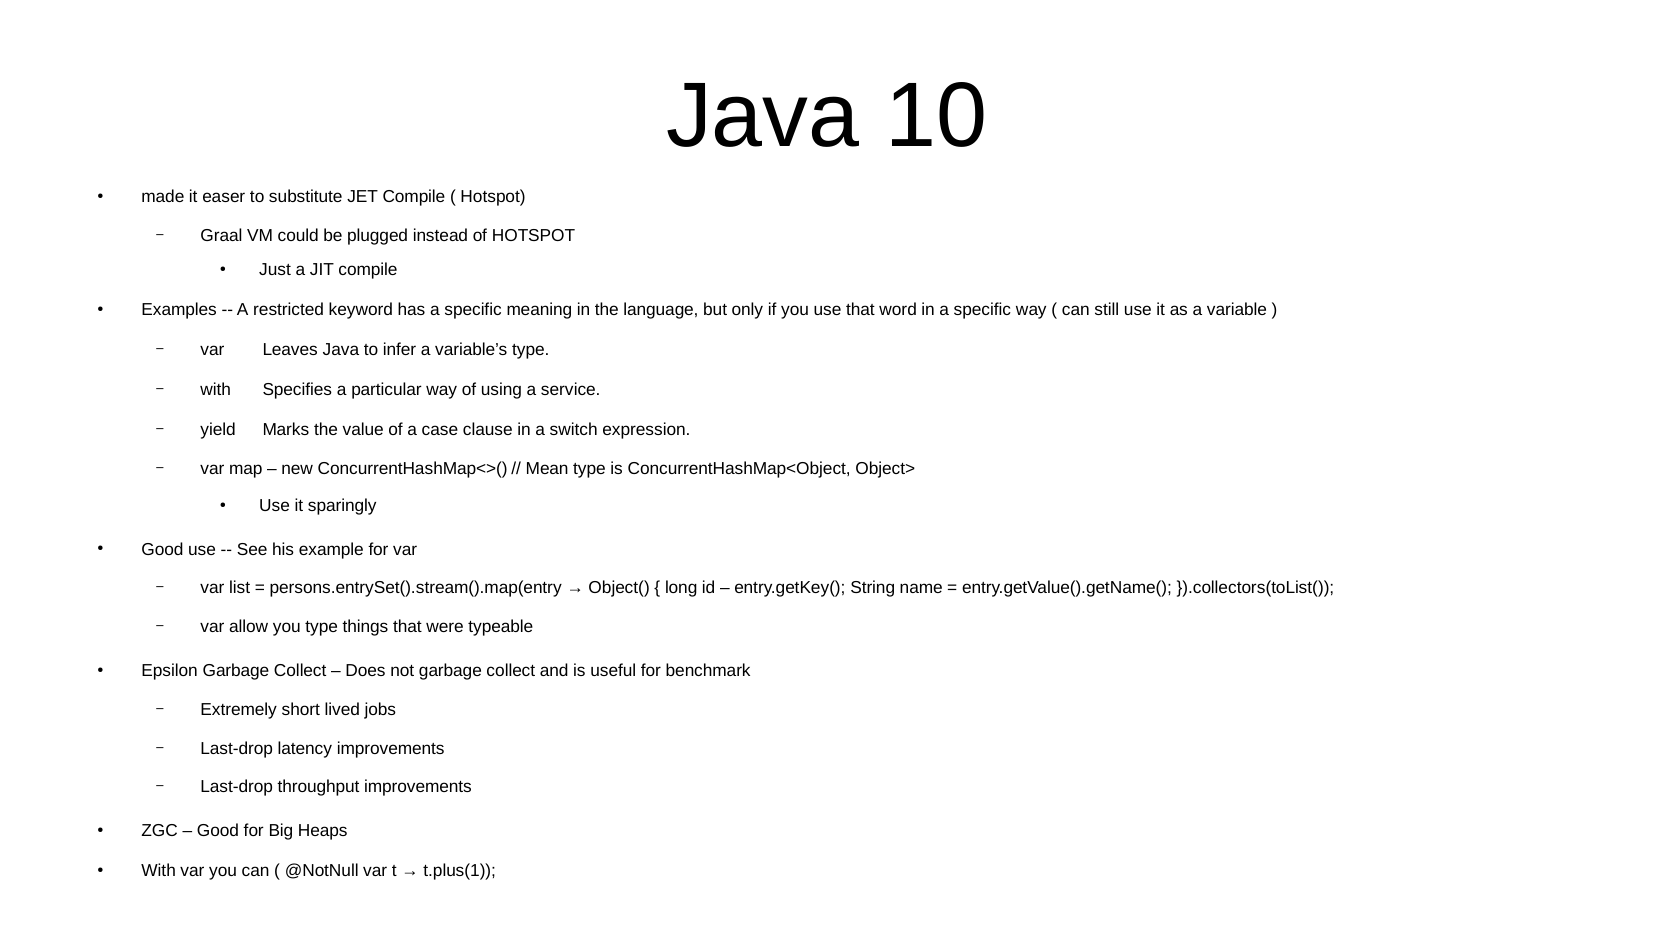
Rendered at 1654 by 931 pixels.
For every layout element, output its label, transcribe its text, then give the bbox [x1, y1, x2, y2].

title Java 10 [82, 37, 1571, 187]
list made it easer to substitute JET Compile ( Hotspot) Graal VM could be plugged instead of HOTSPOT Just a JIT compile Examples -- A restricted keyword has a specific meaning in the language, but only if you use that word in a specific way ( can still use it as a variable ) var Leaves Java to infer a variable’s type. with Specifies a particular way of using a service. yield Marks the value of a case clause in a switch expression. var map – new ConcurrentHashMap<>() // Mean type is ConcurrentHashMap<Object, Object> Use it sparingly Good use -- See his example for var var list = persons.entrySet().stream().map(entry → Object() { long id – entry.getKey(); String name = entry.getValue().getName(); }).collectors(toList()); var allow you type things that were typeable Epsilon Garbage Collect – Does not garbage collect and is useful for benchmark Extremely short lived jobs Last-drop latency improvements Last-drop throughput improvements ZGC – Good for Big Heaps With var you can ( @NotNull var t → t.plus(1)); [82, 187, 1613, 901]
